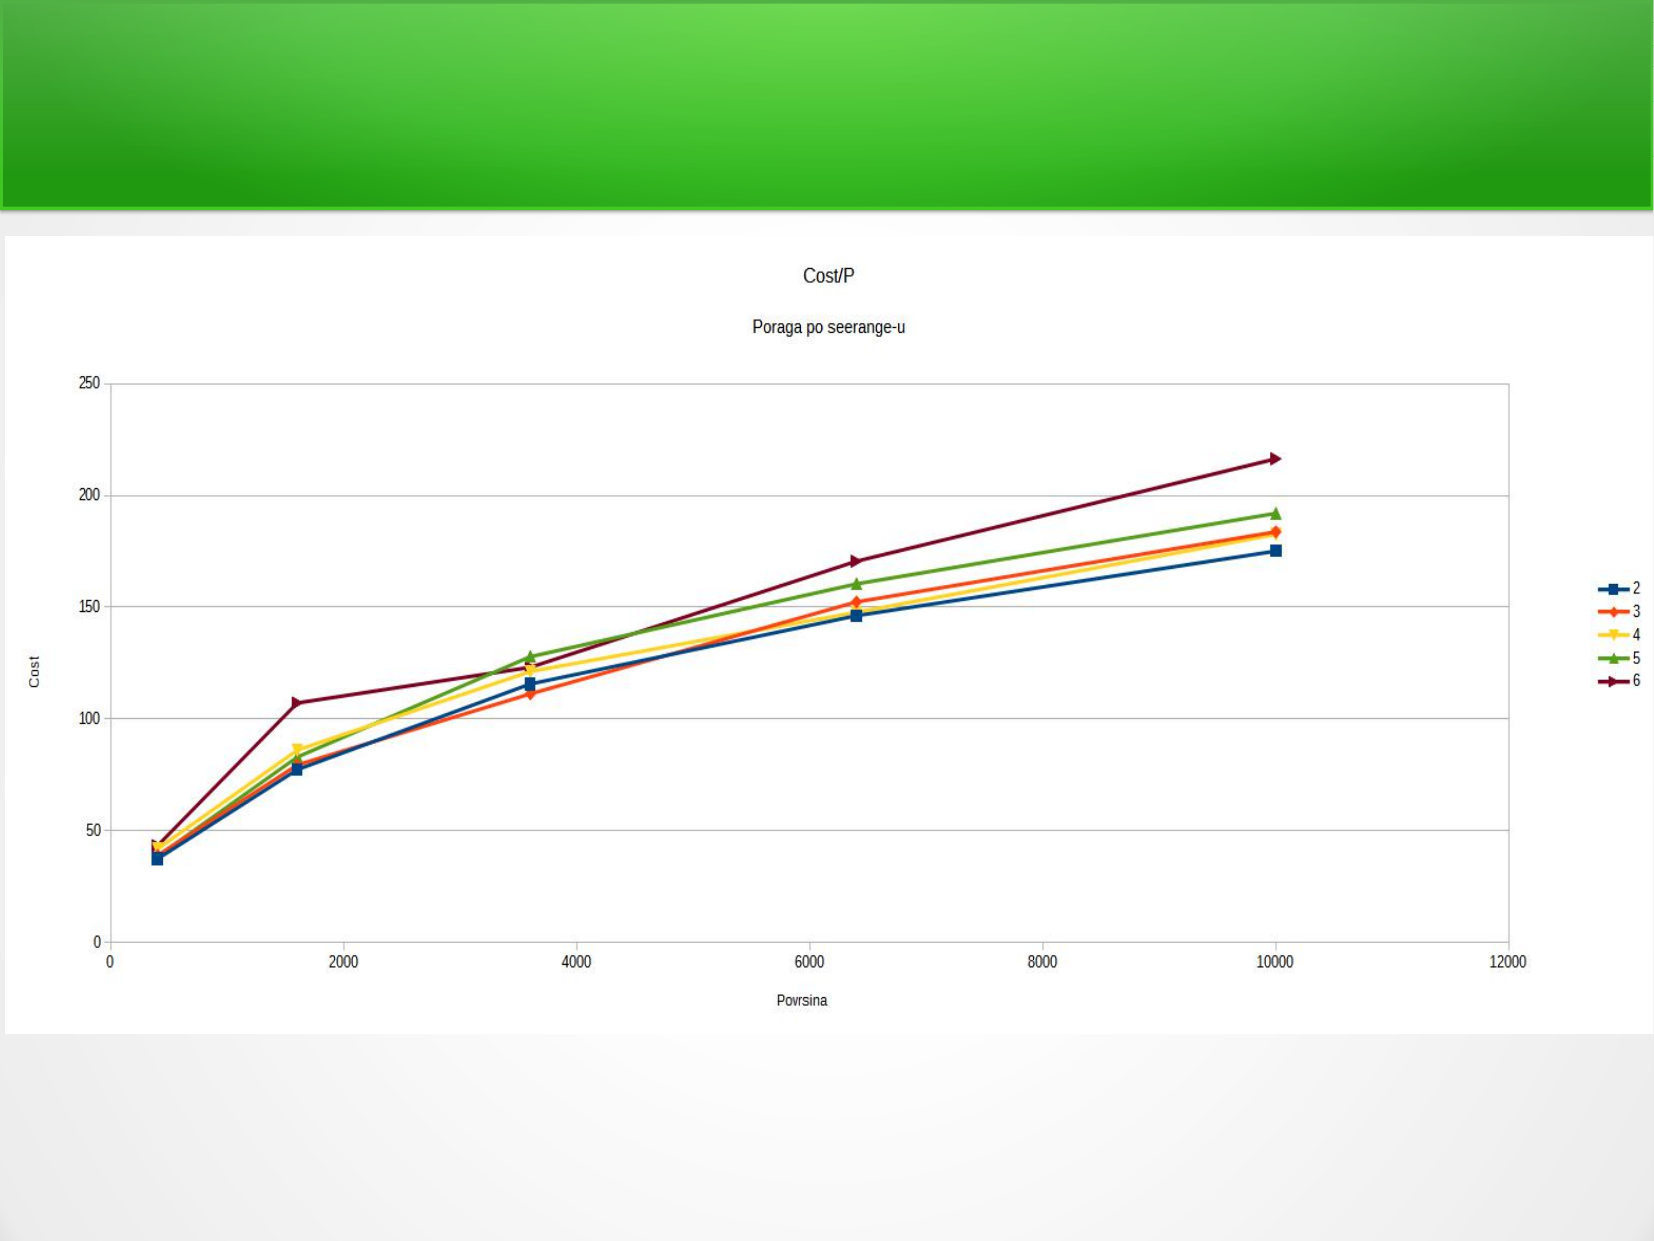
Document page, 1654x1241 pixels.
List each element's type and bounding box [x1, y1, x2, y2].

picture [5, 236, 1654, 1034]
